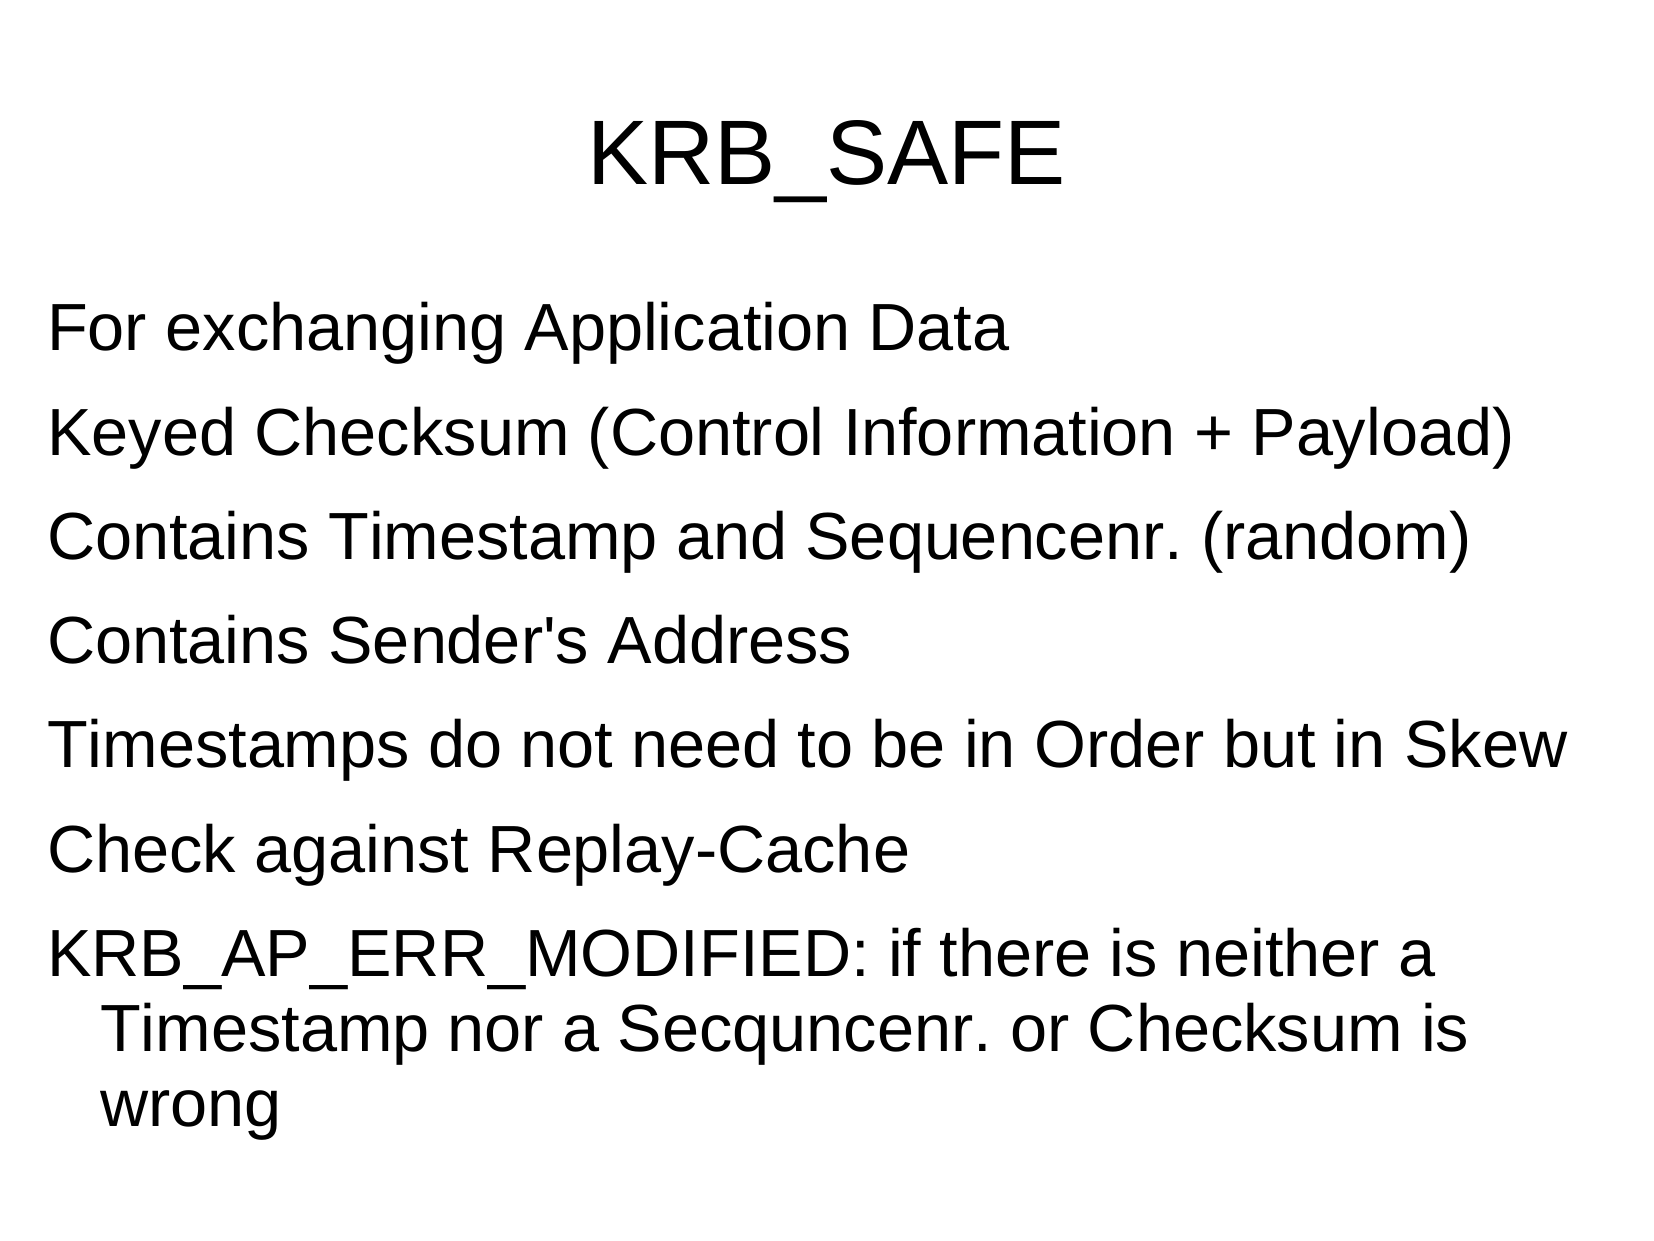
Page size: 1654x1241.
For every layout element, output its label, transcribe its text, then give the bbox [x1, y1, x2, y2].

list For exchanging Application Data Keyed Checksum (Control Information + Payload) Contains Timestamp and Sequencenr. (random) Contains Sender's Address Timestamps do not need to be in Order but in Skew Check against Replay-Cache KRB_AP_ERR_MODIFIED: if there is neither a Timestamp nor a Secquncenr. or Checksum is wrong [29, 290, 1625, 1216]
title KRB_SAFE [82, 49, 1571, 257]
